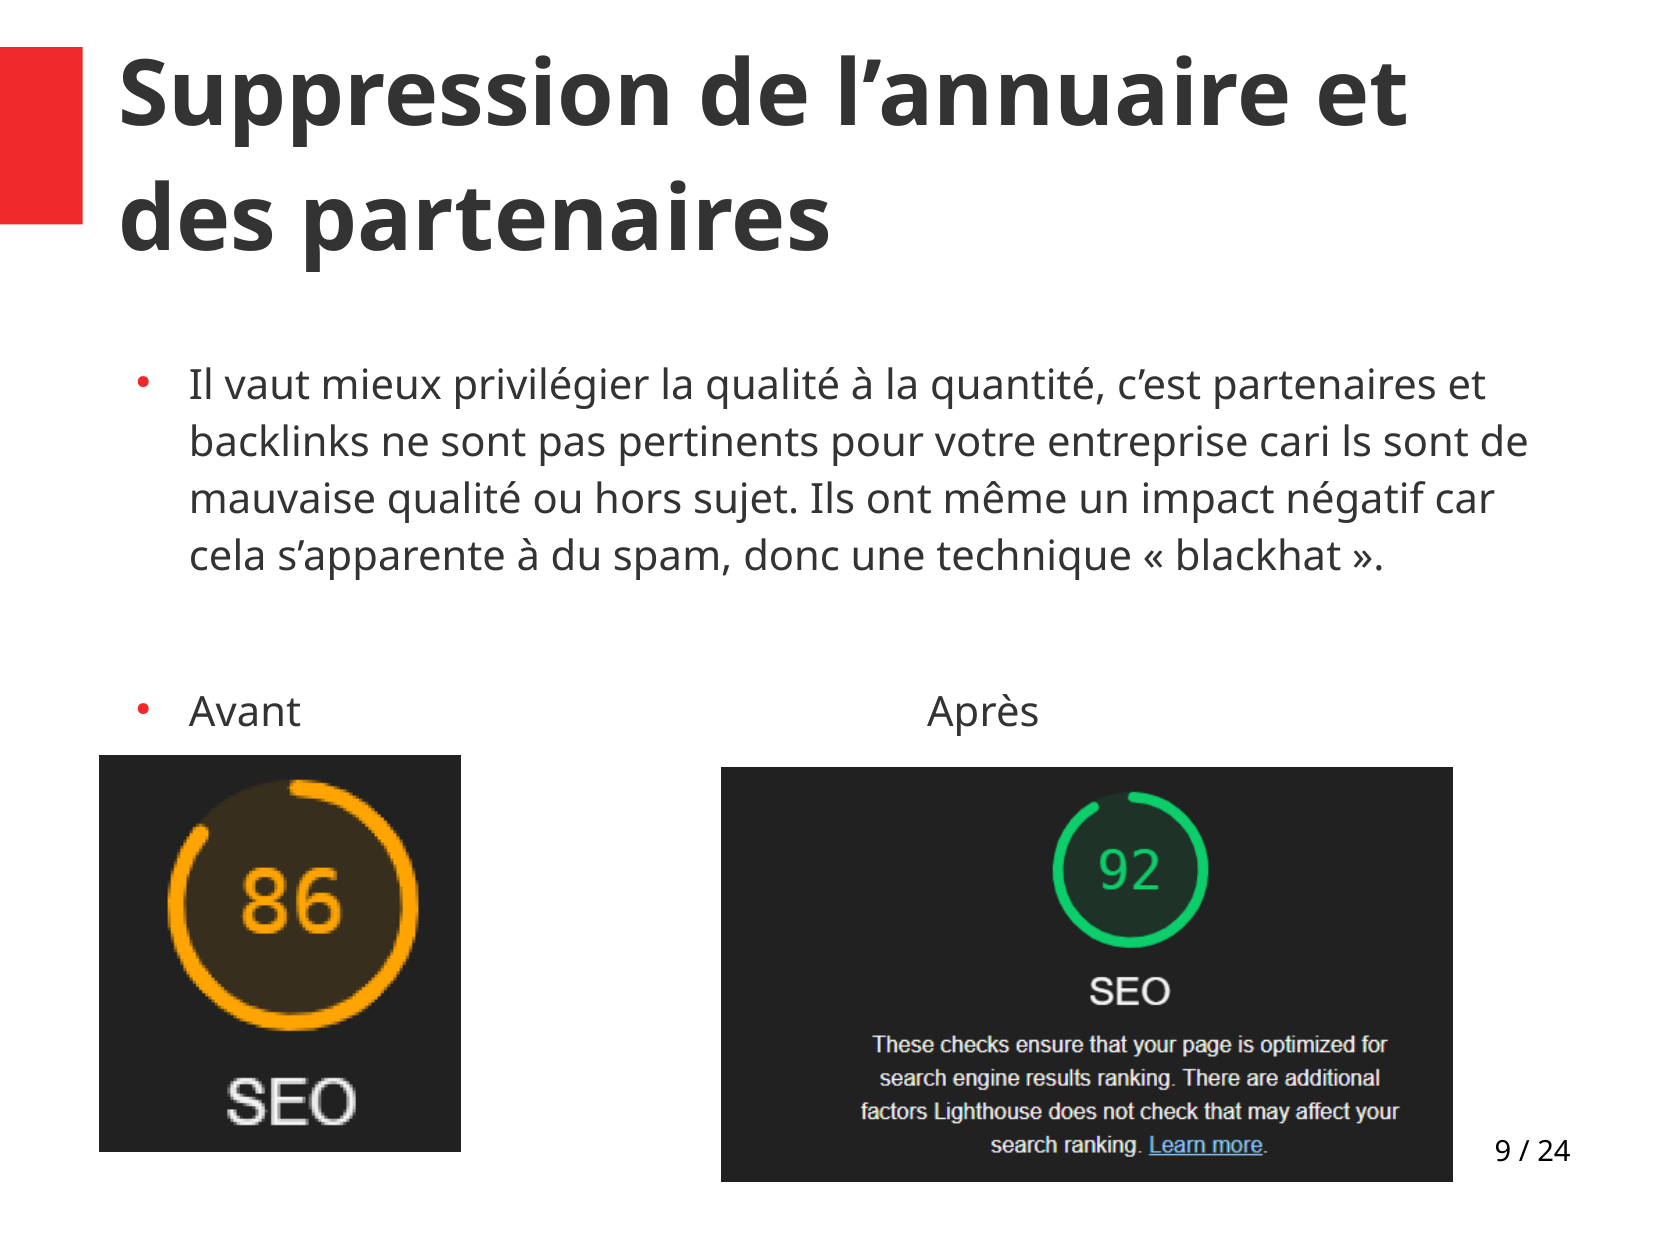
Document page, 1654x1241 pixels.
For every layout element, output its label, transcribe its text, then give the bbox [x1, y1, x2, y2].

picture [99, 755, 461, 1152]
list Il vaut mieux privilégier la qualité à la quantité, c’est partenaires et backlinks ne sont pas pertinents pour votre entreprise cari ls sont de mauvaise qualité ou hors sujet. Ils ont même un impact négatif car cela s’apparente à du spam, donc une technique « blackhat ». Avant Après [118, 354, 1536, 1074]
picture [721, 767, 1453, 1182]
title Suppression de l’annuaire et des partenaires [118, 27, 1571, 278]
